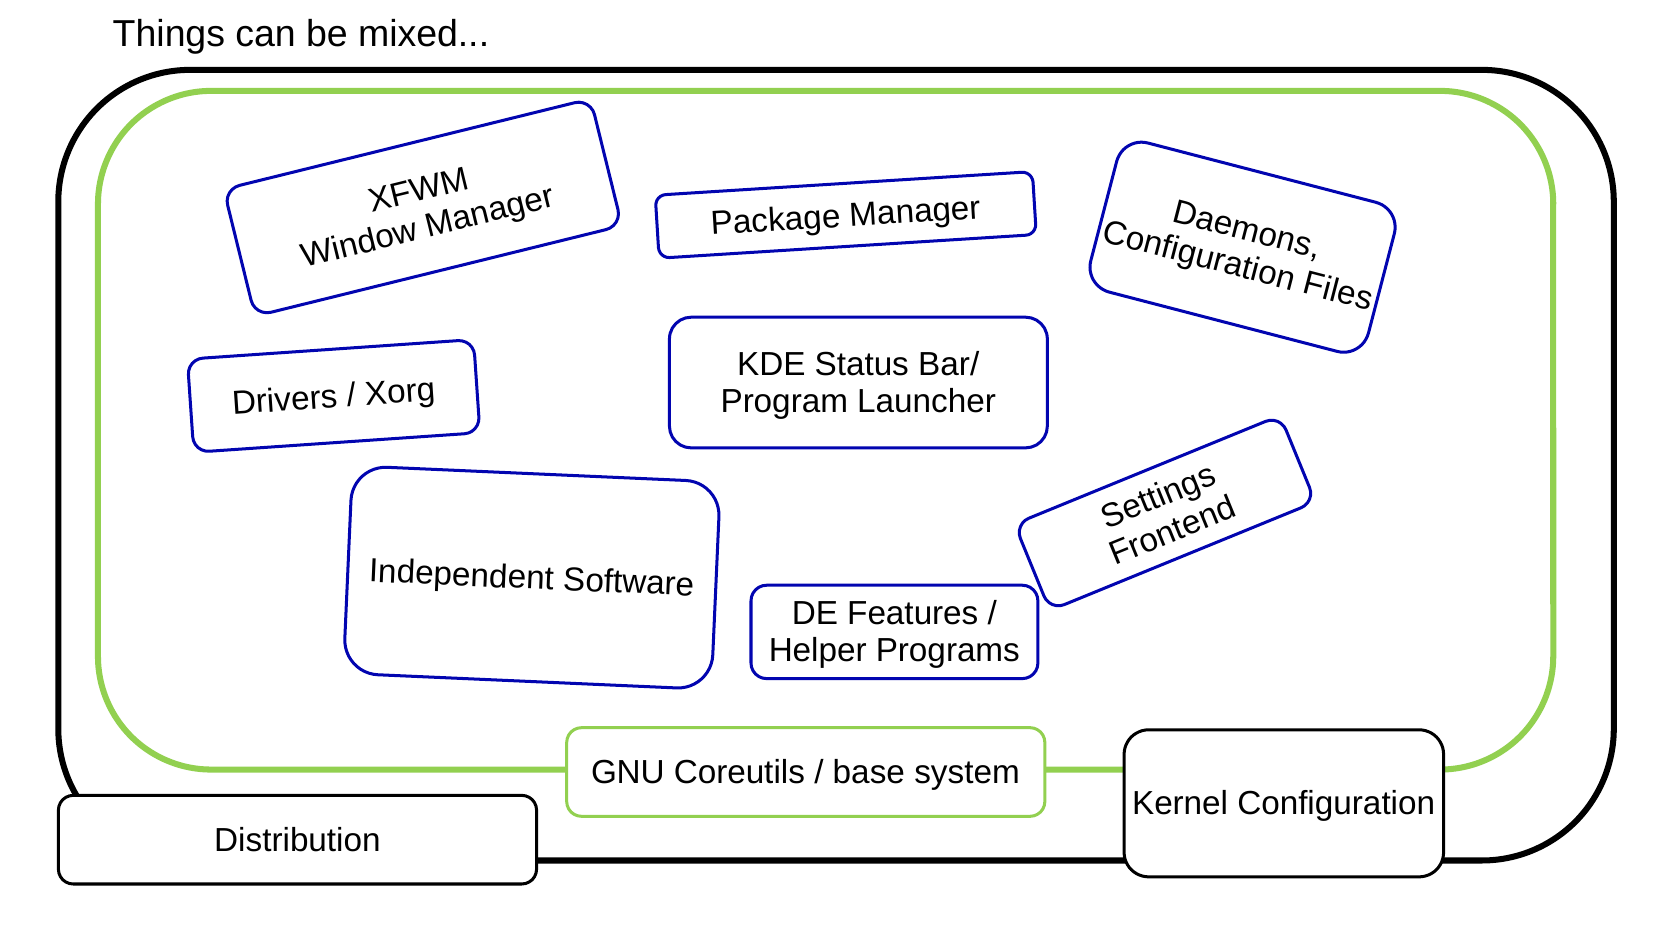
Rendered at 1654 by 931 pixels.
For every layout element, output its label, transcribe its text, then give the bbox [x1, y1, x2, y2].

text_box Kernel Configuration [1124, 729, 1444, 877]
text_box Settings Frontend [1019, 420, 1311, 606]
text_box Daemons, Configuration Files [1090, 142, 1396, 353]
text_box GNU Coreutils / base system [566, 727, 1045, 817]
text_box Independent Software [344, 467, 719, 688]
text_box KDE Status Bar/ Program Launcher [669, 317, 1048, 448]
text_box Drivers / Xorg [188, 340, 479, 452]
text_box XFWM Window Manager [227, 102, 619, 313]
text_box Things can be mixed... [97, 4, 505, 62]
text_box Distribution [58, 795, 537, 884]
text_box DE Features / Helper Programs [751, 585, 1038, 679]
text_box Package Manager [655, 172, 1036, 258]
